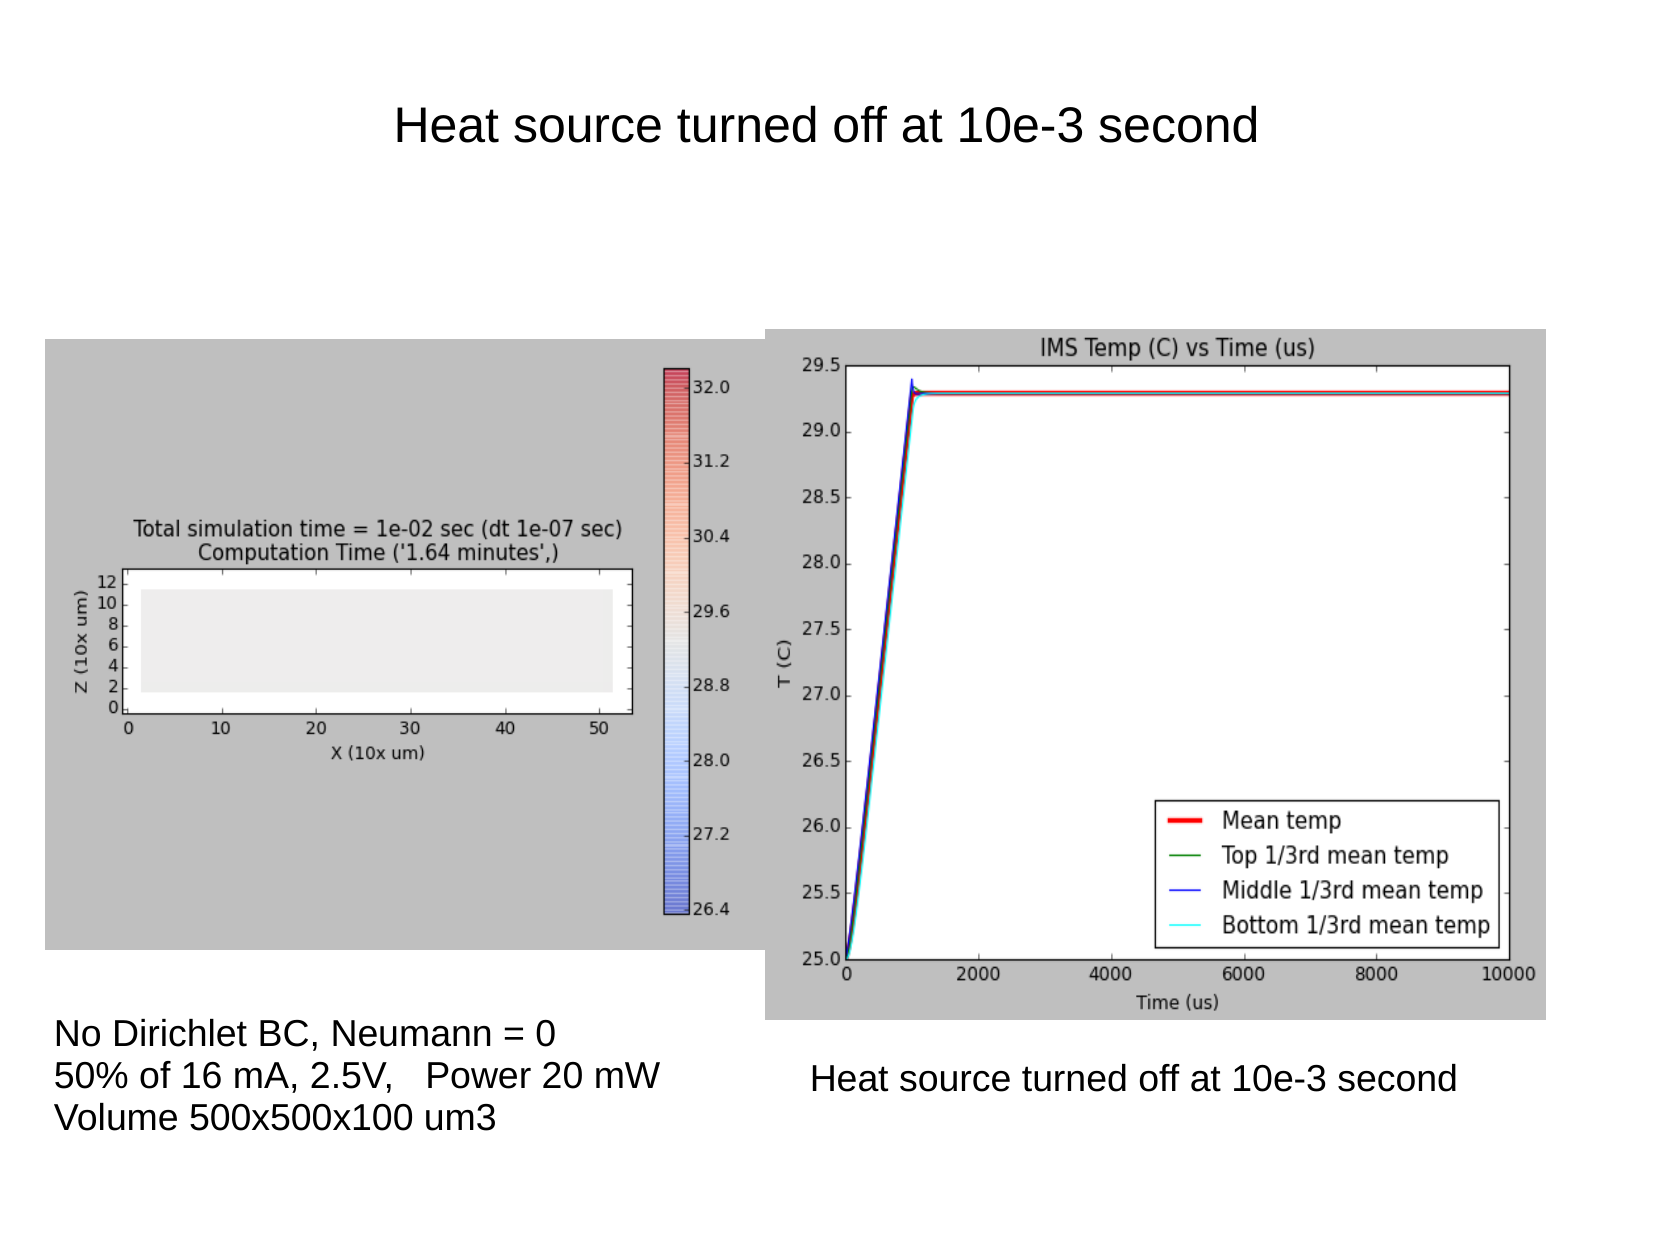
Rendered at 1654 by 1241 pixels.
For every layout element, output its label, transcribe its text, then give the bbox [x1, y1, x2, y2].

title Heat source turned off at 10e-3 second [82, 75, 1571, 176]
picture [45, 329, 1546, 1021]
text_box No Dirichlet BC, Neumann = 0 50% of 16 mA, 2.5V, Power 20 mW Volume 500x500x100 um3 [39, 1005, 676, 1188]
text_box Heat source turned off at 10e-3 second [795, 1050, 1474, 1107]
